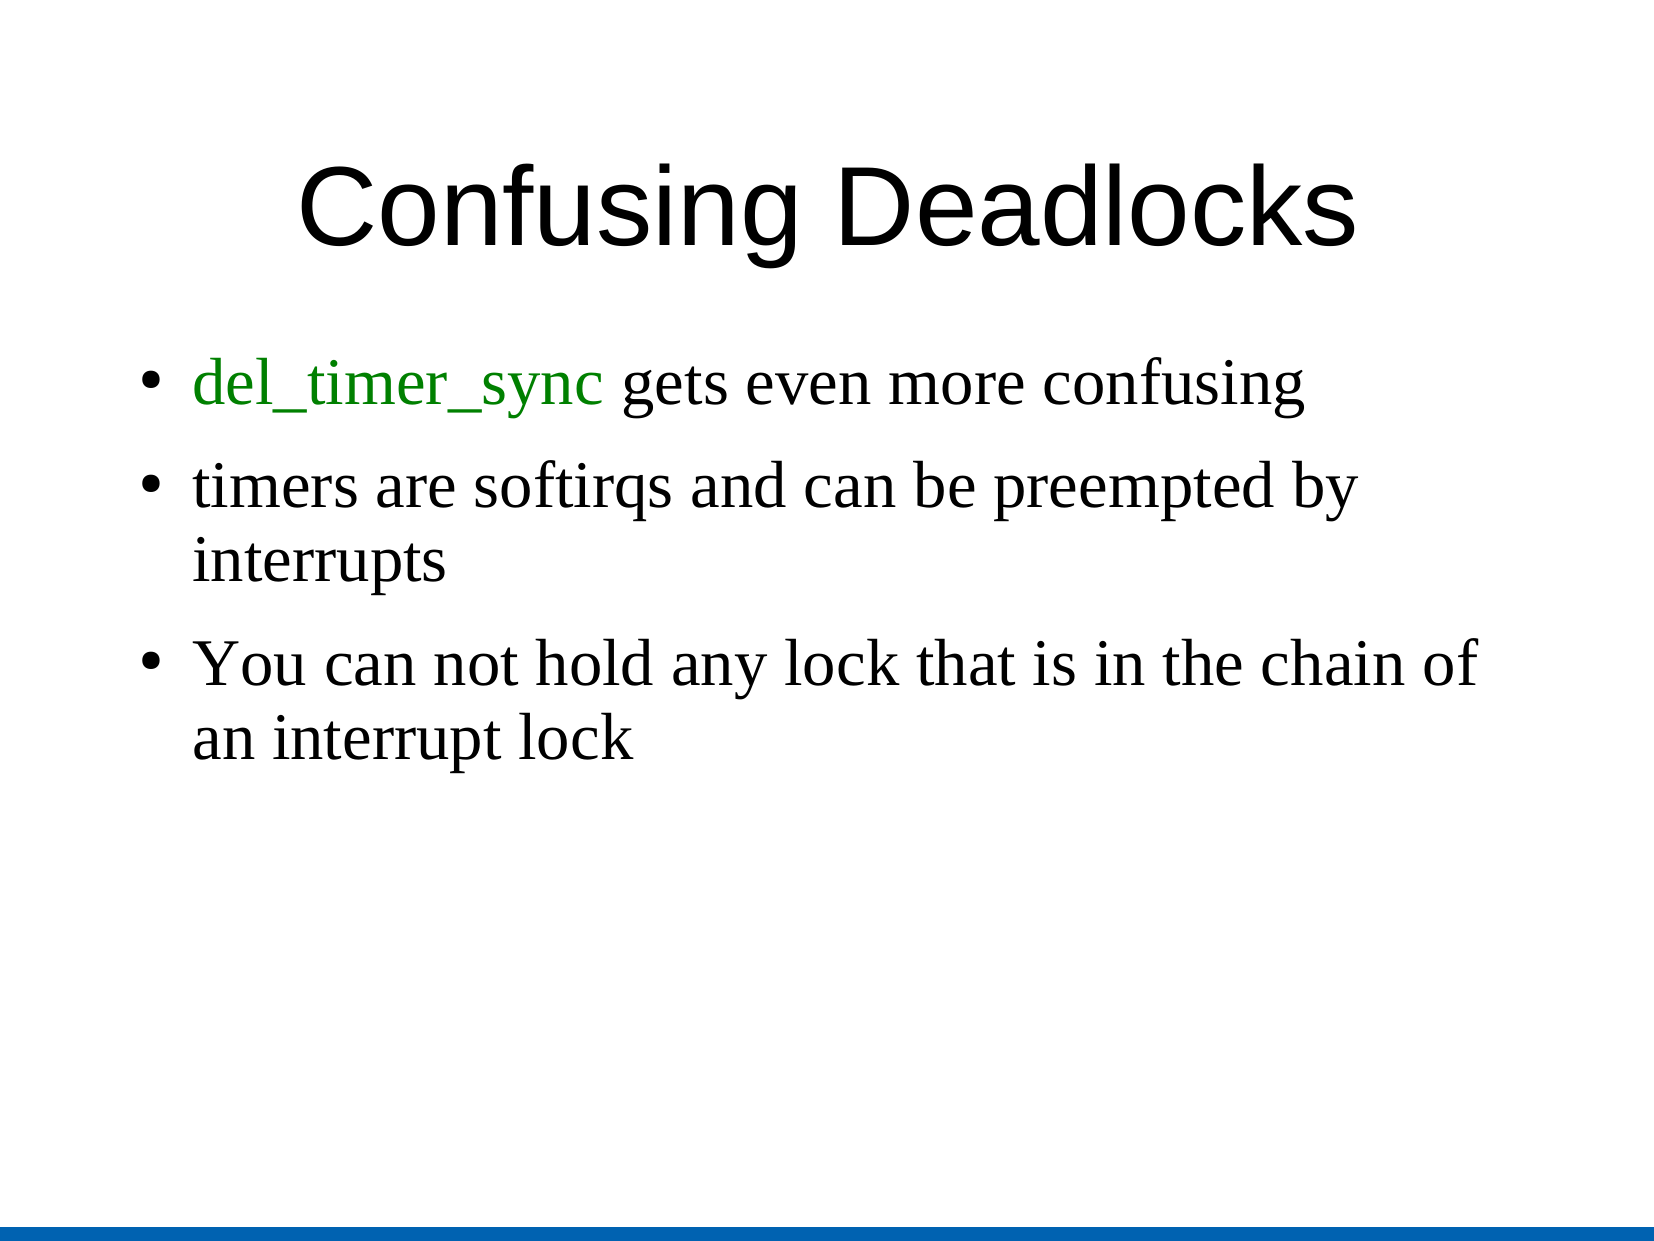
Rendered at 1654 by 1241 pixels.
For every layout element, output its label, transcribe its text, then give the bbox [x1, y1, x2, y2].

list del_timer_sync gets even more confusing timers are softirqs and can be preempted by interrupts You can not hold any lock that is in the chain of an interrupt lock [121, 344, 1534, 1112]
title Confusing Deadlocks [121, 110, 1534, 303]
